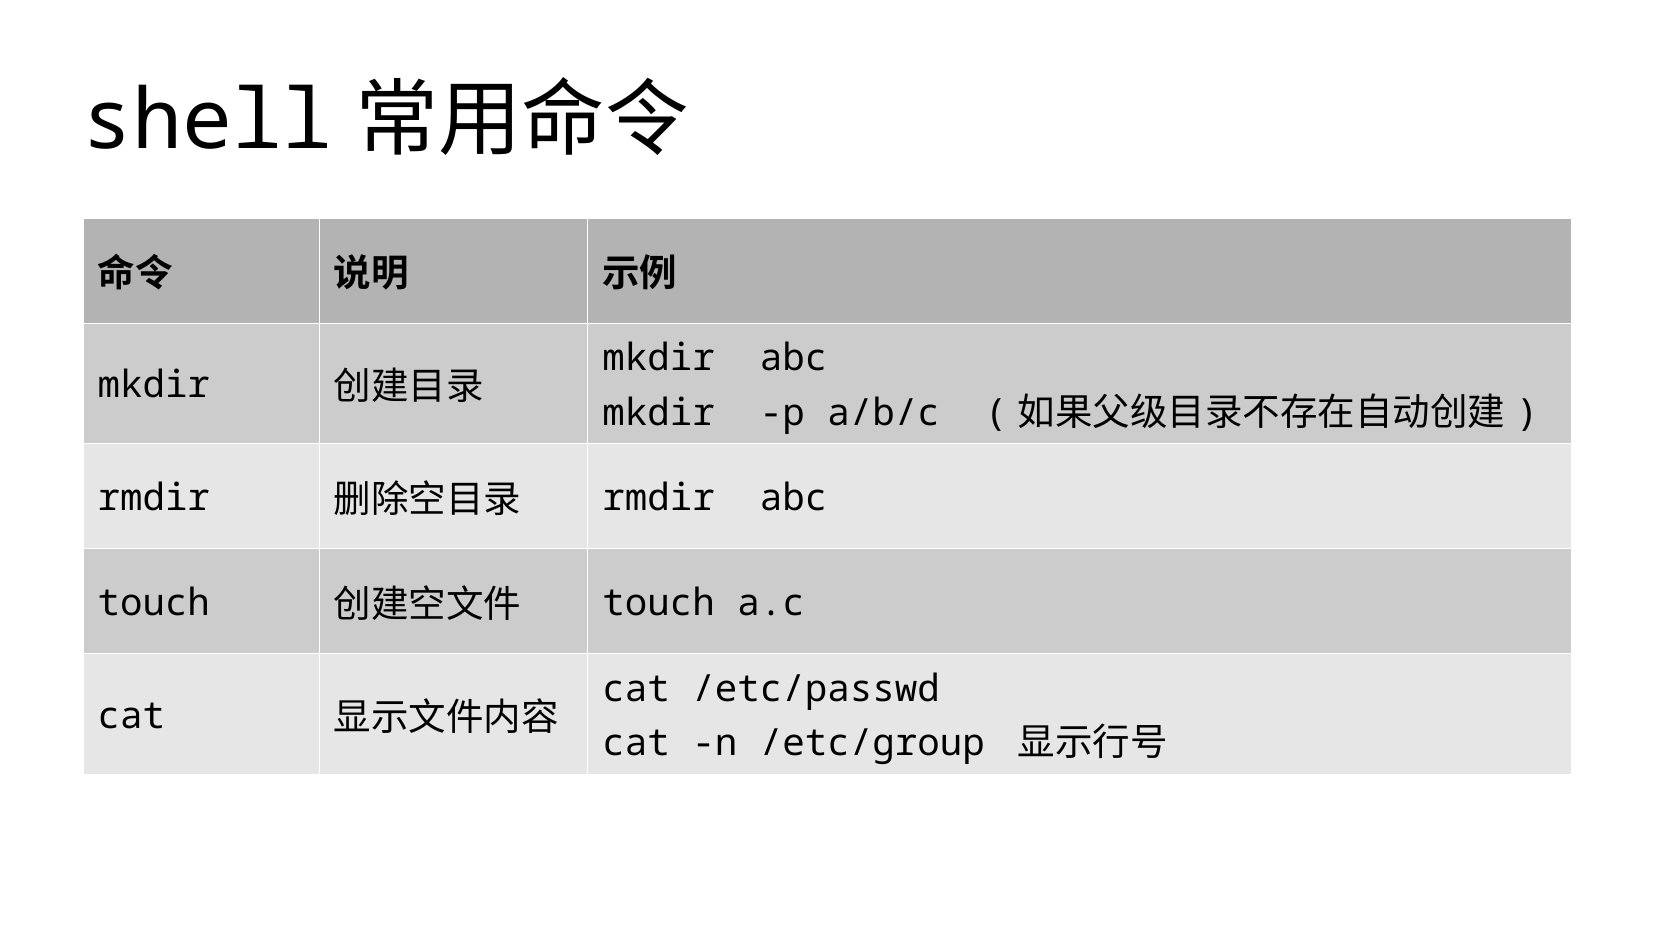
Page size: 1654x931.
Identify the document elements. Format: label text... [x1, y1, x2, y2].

table_cell cat [84, 654, 319, 774]
table_cell 创建目录 [320, 324, 587, 443]
table_cell 删除空目录 [320, 444, 587, 548]
table_cell 创建空文件 [320, 549, 587, 653]
table_cell cat /etc/passwd cat -n /etc/group 显示行号 [588, 654, 1571, 774]
table_cell 显示文件内容 [320, 654, 587, 774]
table_cell touch [84, 549, 319, 653]
table_header 示例 [588, 219, 1571, 323]
table_cell mkdir abc mkdir -p a/b/c (如果父级目录不存在自动创建) [588, 324, 1571, 443]
table_cell rmdir abc [588, 444, 1571, 548]
table_header 说明 [320, 219, 587, 323]
table_cell rmdir [84, 444, 319, 548]
table_header 命令 [84, 219, 319, 323]
title shell常用命令 [82, 37, 1571, 189]
table_cell touch a.c [588, 549, 1571, 653]
table_cell mkdir [84, 324, 319, 443]
